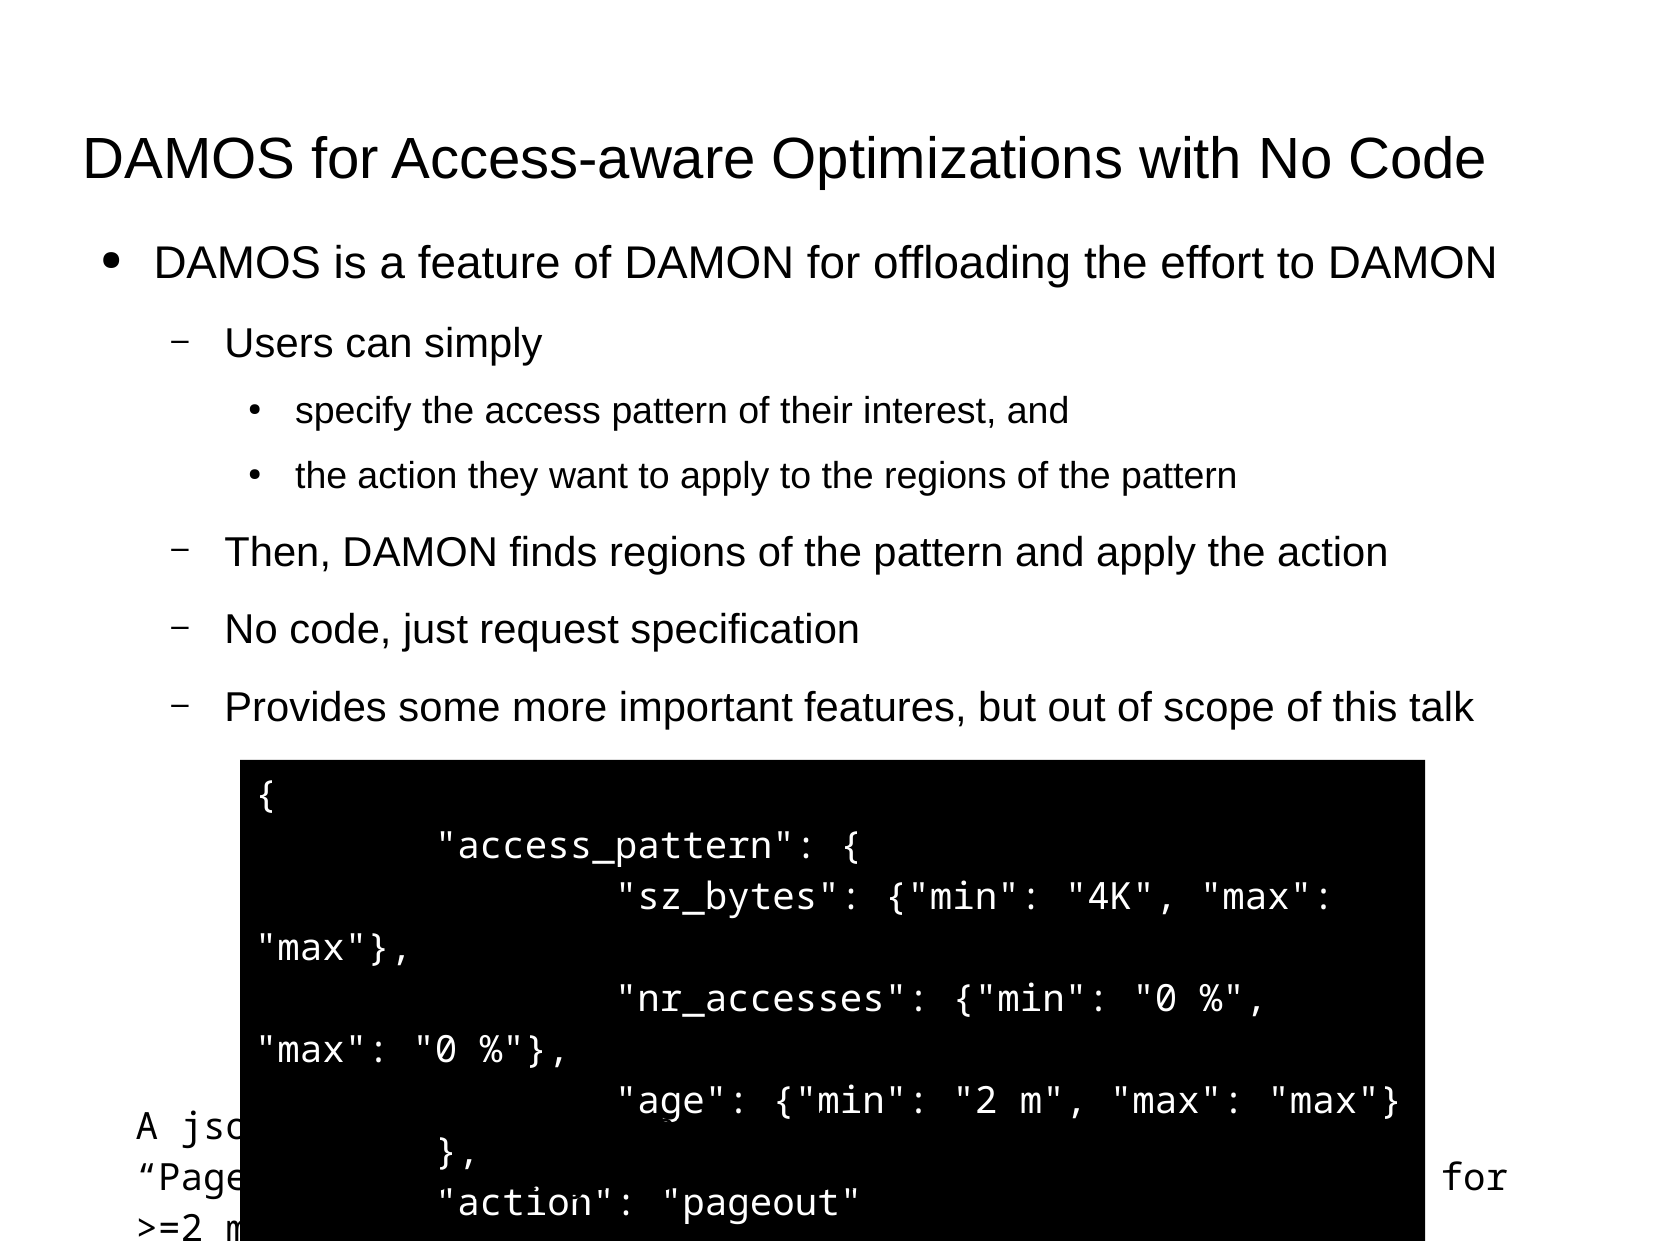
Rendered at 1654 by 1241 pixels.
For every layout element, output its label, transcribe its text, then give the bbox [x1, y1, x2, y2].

title DAMOS for Access-aware Optimizations with No Code [82, 108, 1571, 210]
list DAMOS is a feature of DAMON for offloading the effort to DAMON Users can simply specify the access pattern of their interest, and the action they want to apply to the regions of the pattern Then, DAMON finds regions of the pattern and apply the action No code, just request specification Provides some more important features, but out of scope of this talk [82, 236, 1571, 1111]
text_box { "access_pattern": { "sz_bytes": {"min": "4K", "max": "max"}, "nr_accesses": {"min": "0 %", "max": "0 %"}, "age": {"min": "2 m", "max": "max"} }, "action": "pageout" } [240, 759, 1426, 1077]
text_box A json-format DAMOS scheme asking “Page out memory regions of >=4K that not accessed at all for >=2 minutes” [120, 1091, 1546, 1220]
